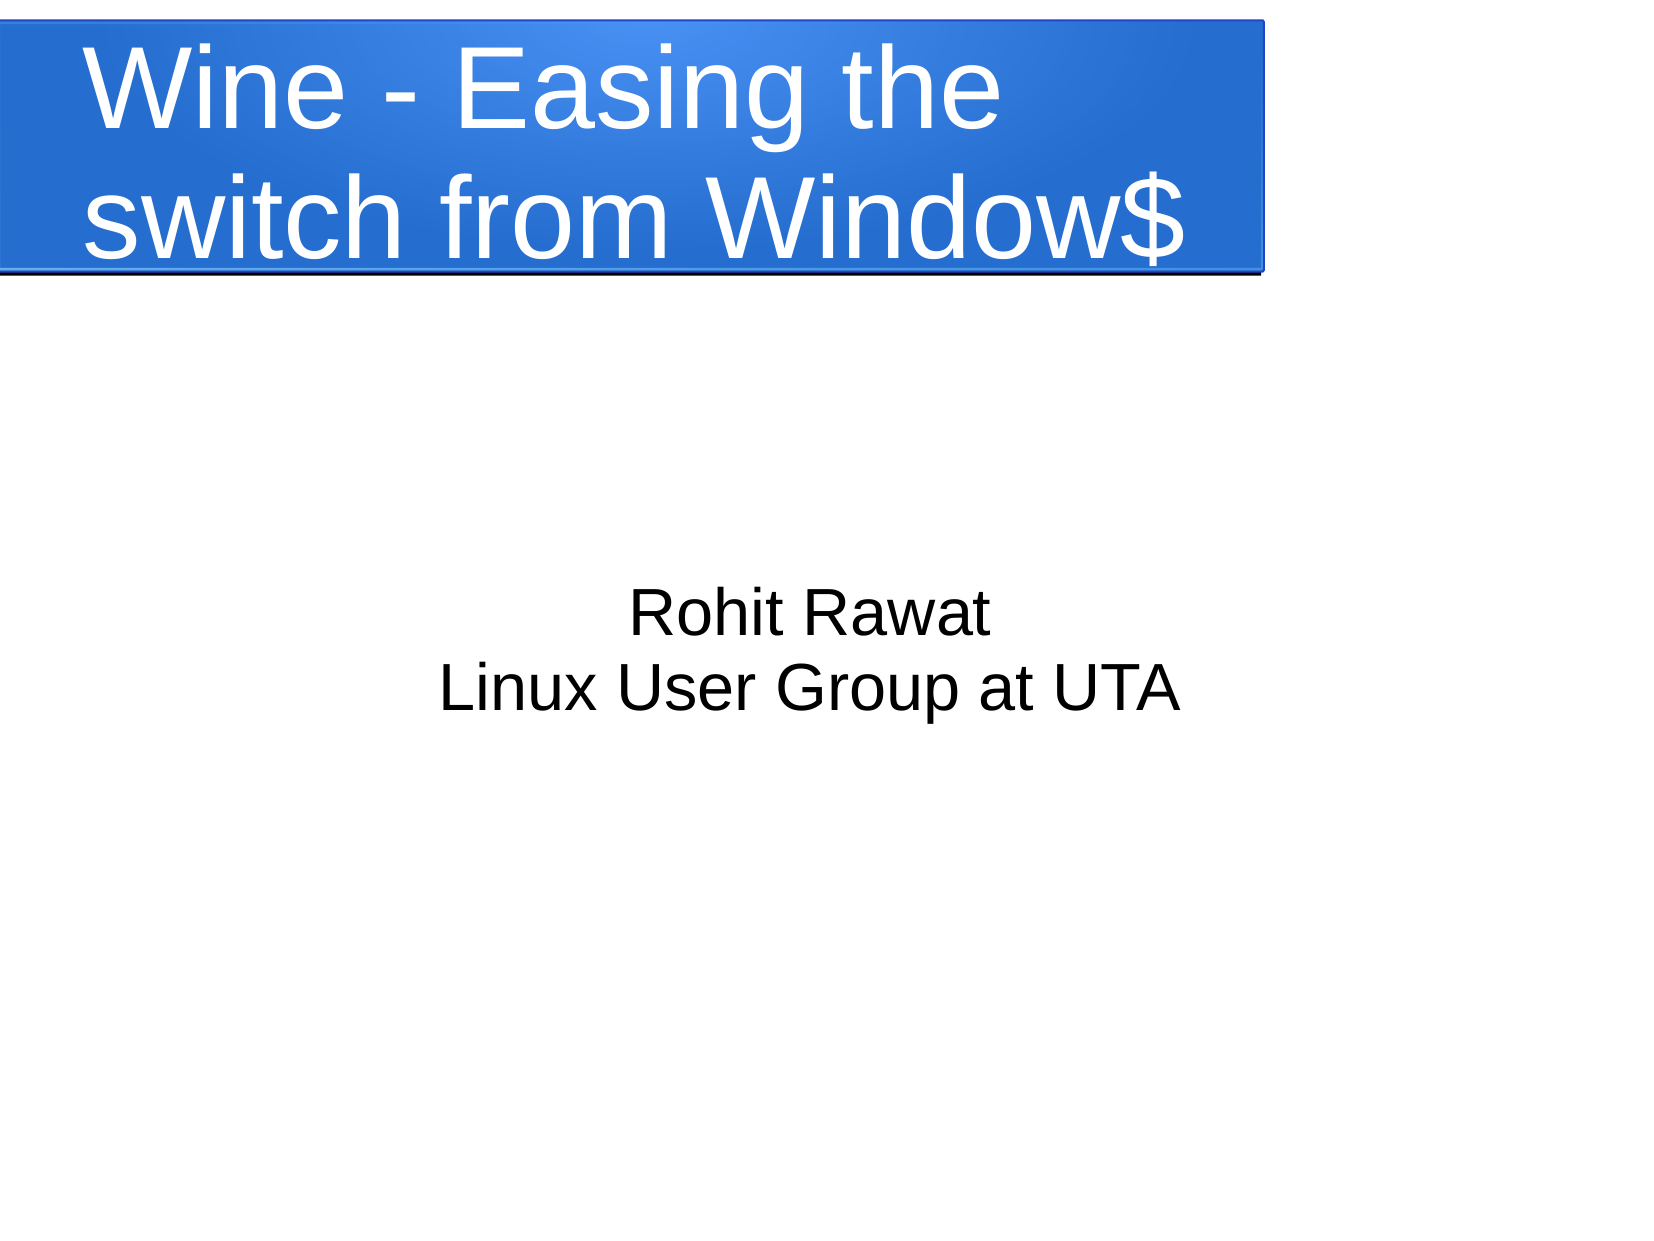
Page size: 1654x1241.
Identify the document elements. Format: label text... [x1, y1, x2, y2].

title Wine - Easing the switch from Window$ [82, 22, 1250, 284]
subtitle Rohit Rawat Linux User Group at UTA [82, 290, 1538, 1010]
